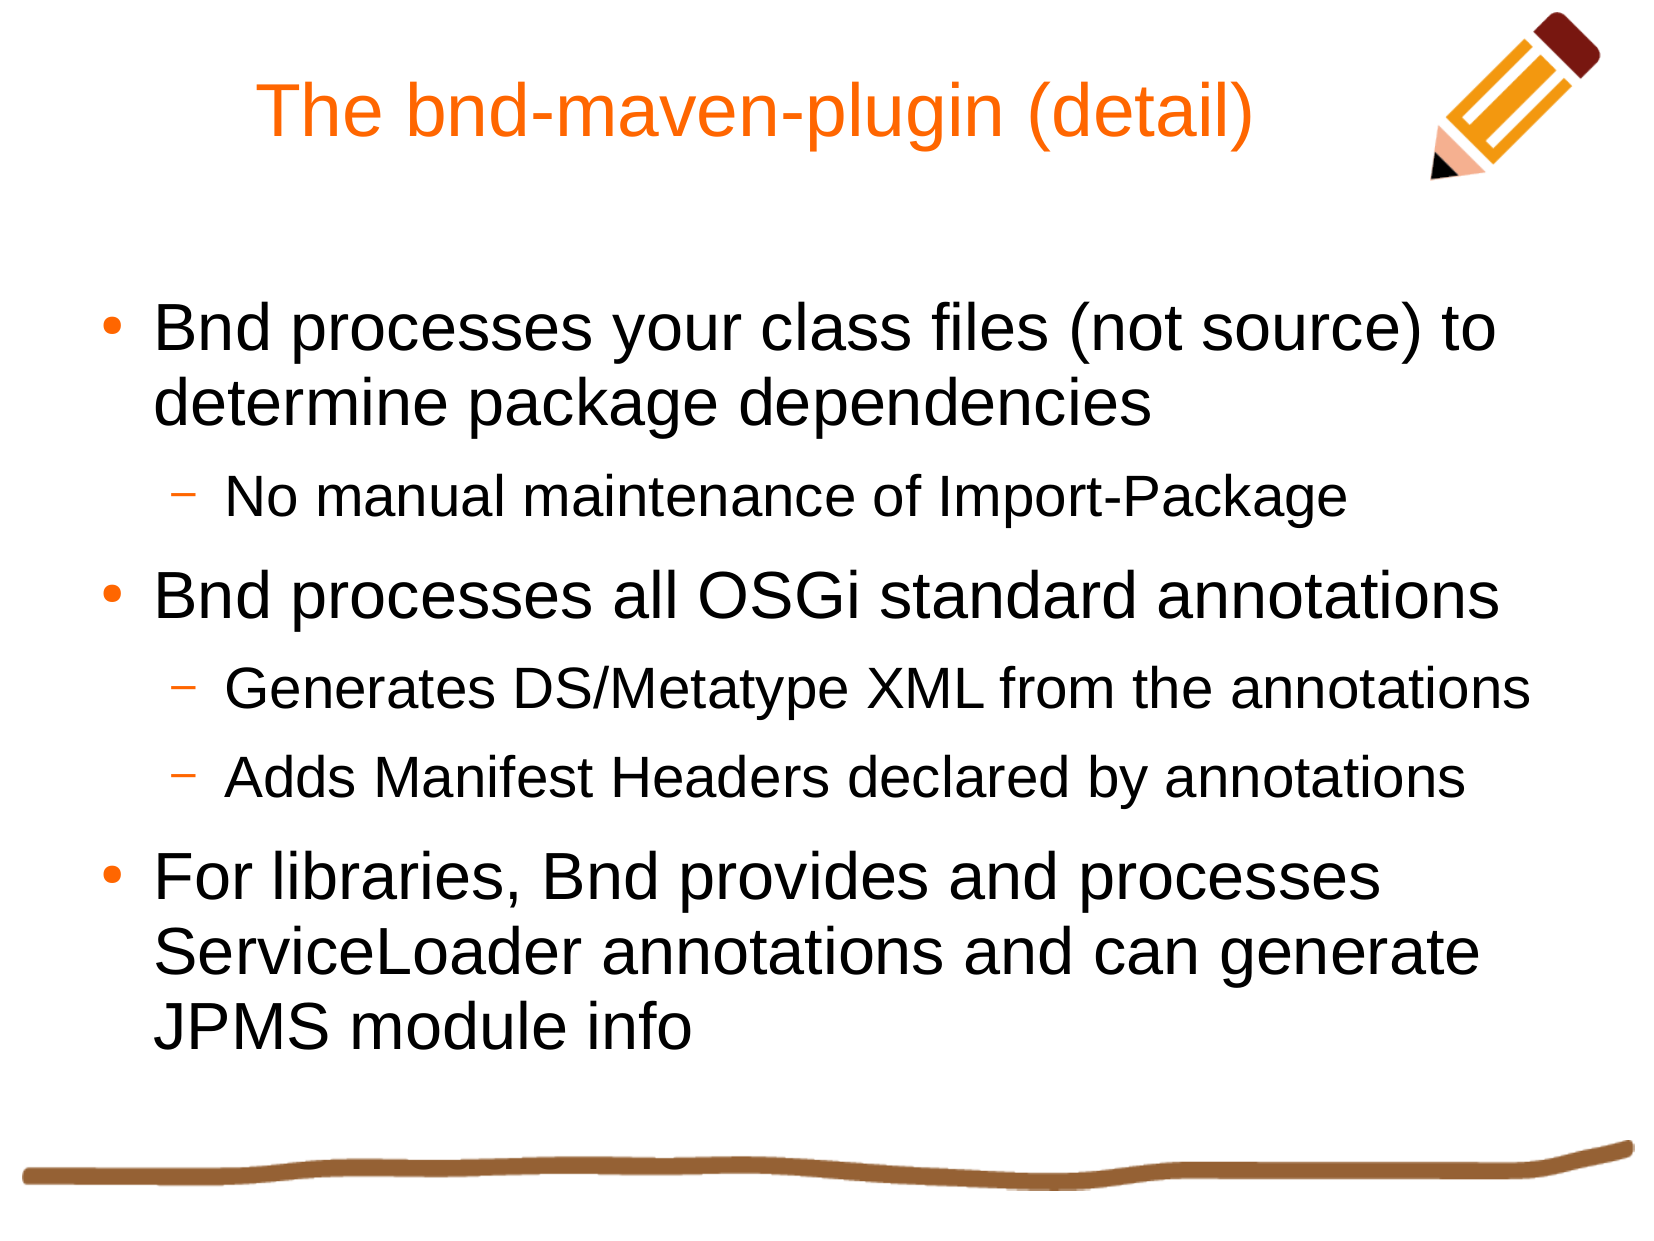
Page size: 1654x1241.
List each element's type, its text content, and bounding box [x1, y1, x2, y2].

picture [1430, 12, 1601, 181]
list Bnd processes your class files (not source) to determine package dependencies No manual maintenance of Import-Package Bnd processes all OSGi standard annotations Generates DS/Metatype XML from the annotations Adds Manifest Headers declared by annotations For libraries, Bnd provides and processes ServiceLoader annotations and can generate JPMS module info [82, 290, 1571, 1122]
title The bnd-maven-plugin (detail) [82, 49, 1430, 172]
picture [22, 1140, 1635, 1191]
